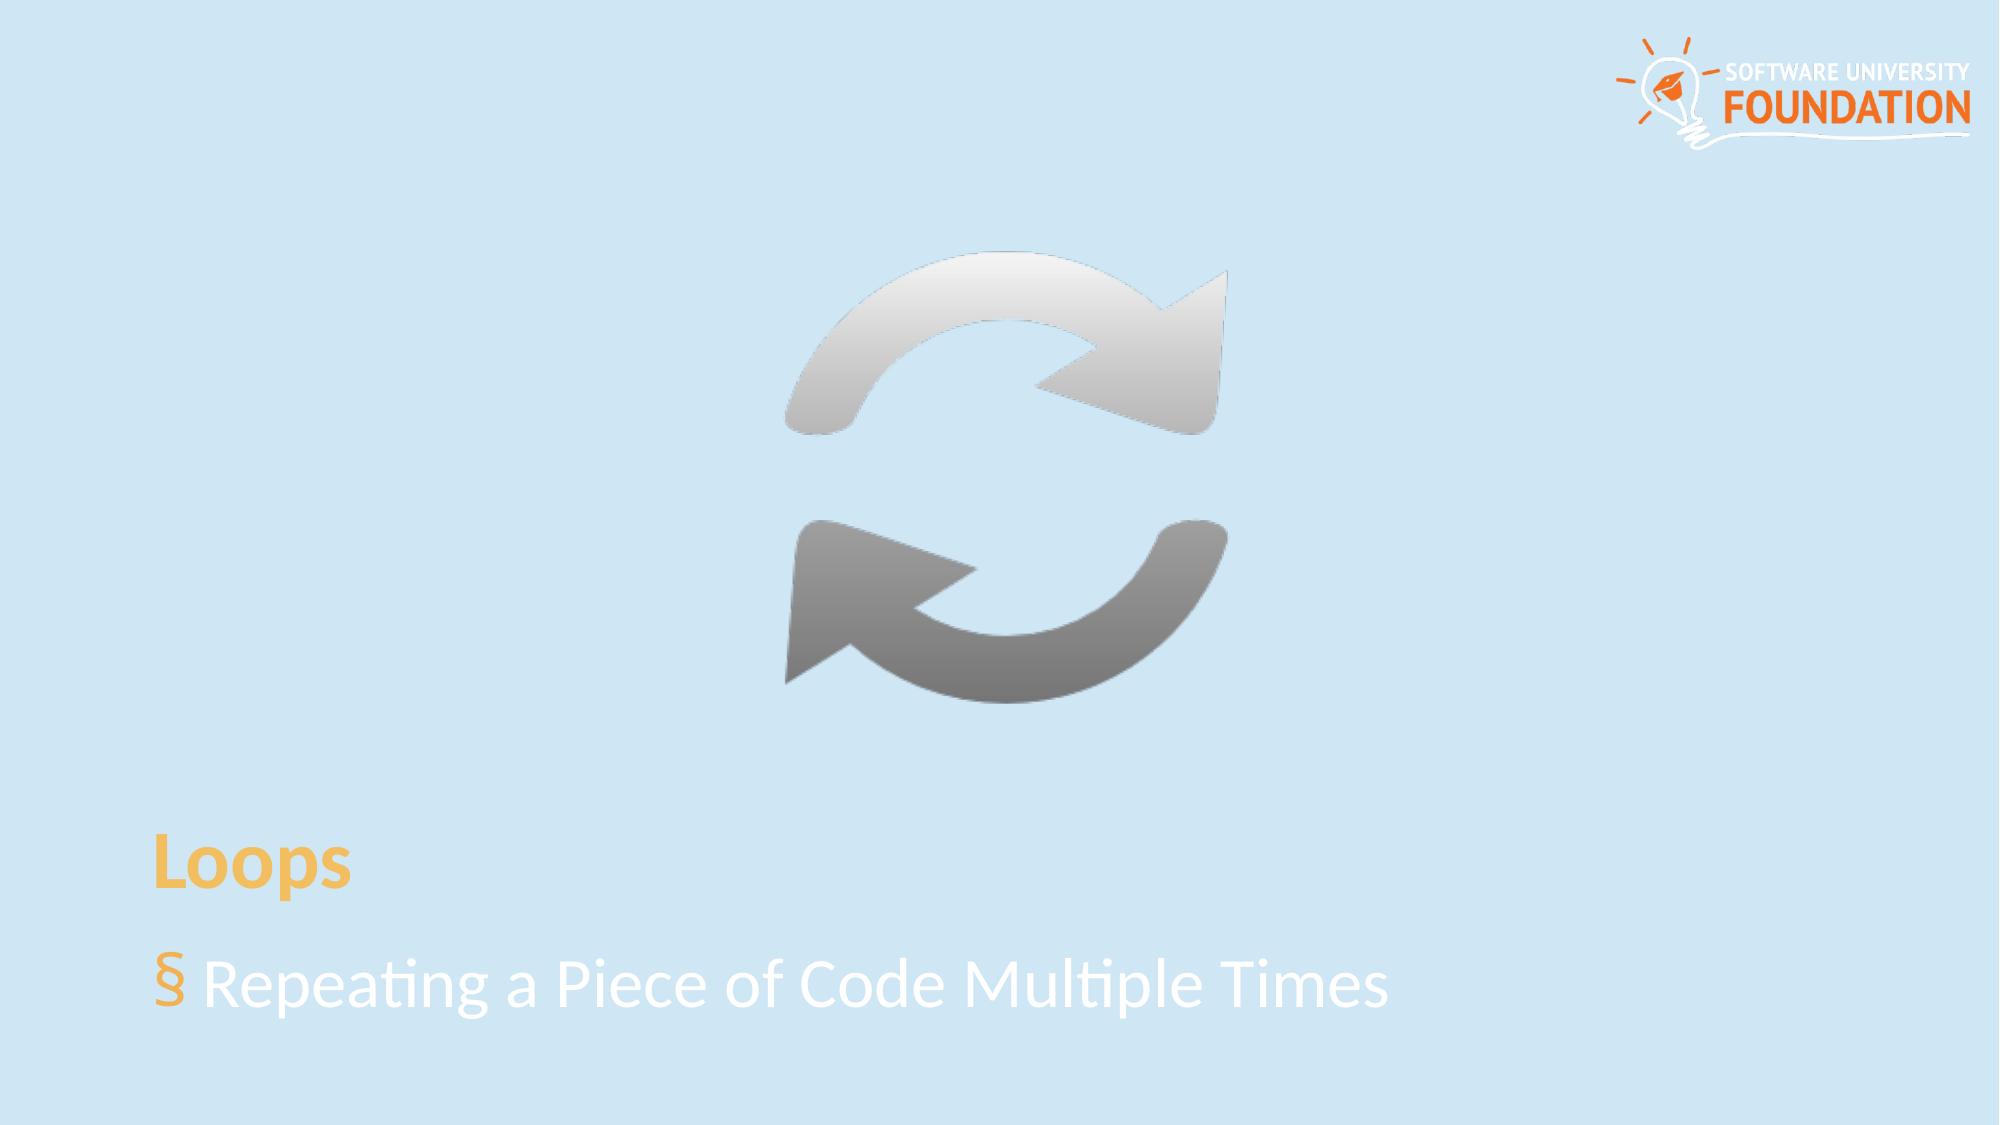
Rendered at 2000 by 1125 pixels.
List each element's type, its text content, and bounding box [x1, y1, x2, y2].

picture [1612, 37, 1970, 163]
list Repeating a Piece of Code Multiple Times [137, 924, 1863, 1043]
picture [757, 231, 1249, 723]
title Loops [137, 785, 1863, 913]
